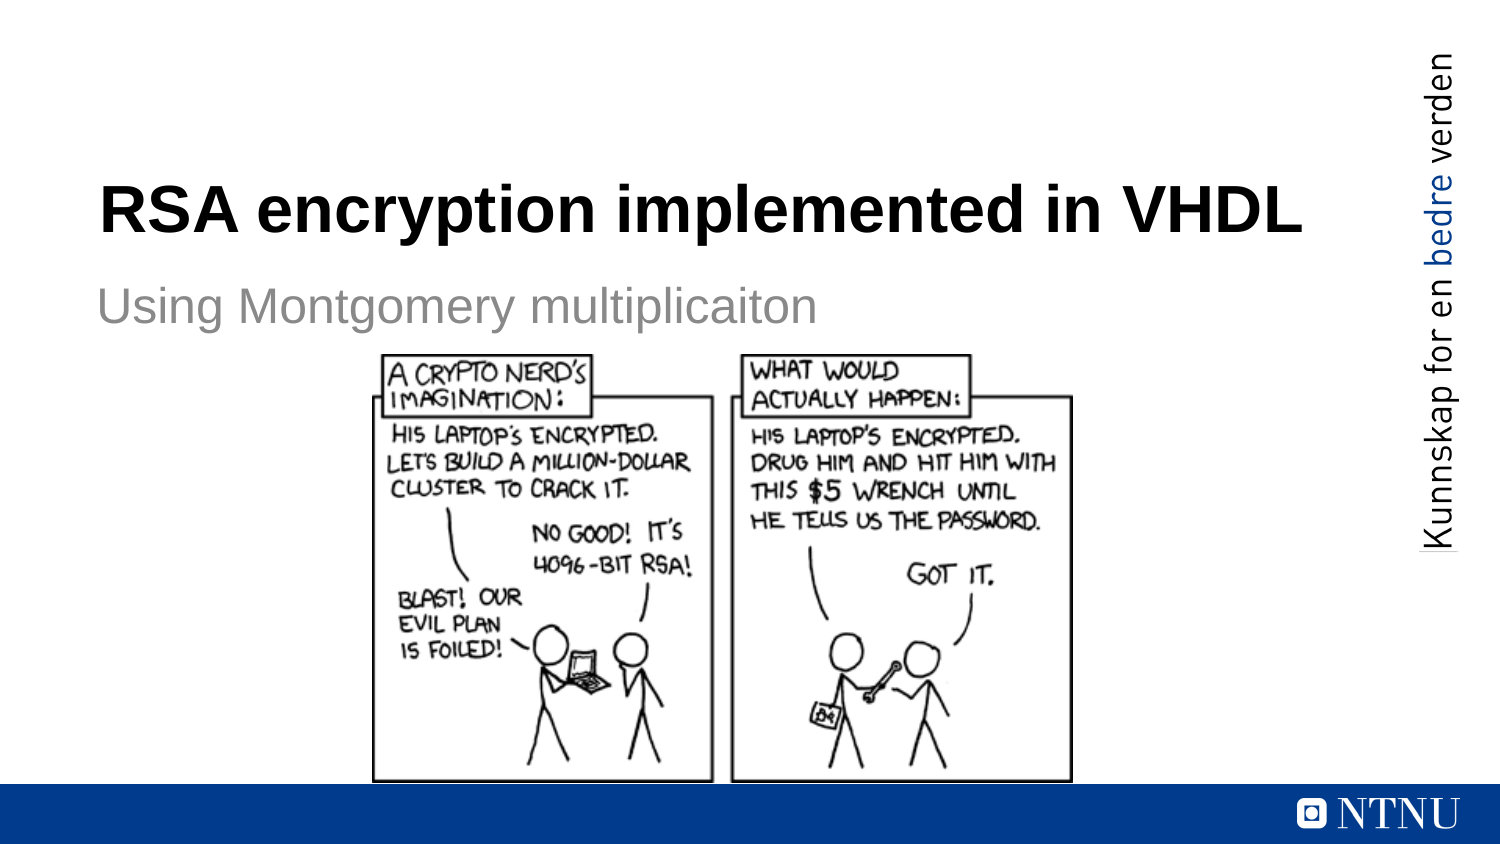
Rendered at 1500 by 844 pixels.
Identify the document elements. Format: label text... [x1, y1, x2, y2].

picture [372, 354, 1073, 783]
subtitle Using Montgomery multiplicaiton [81, 270, 1357, 487]
picture [1419, 44, 1459, 551]
title RSA encryption implemented in VHDL [84, 164, 1360, 276]
